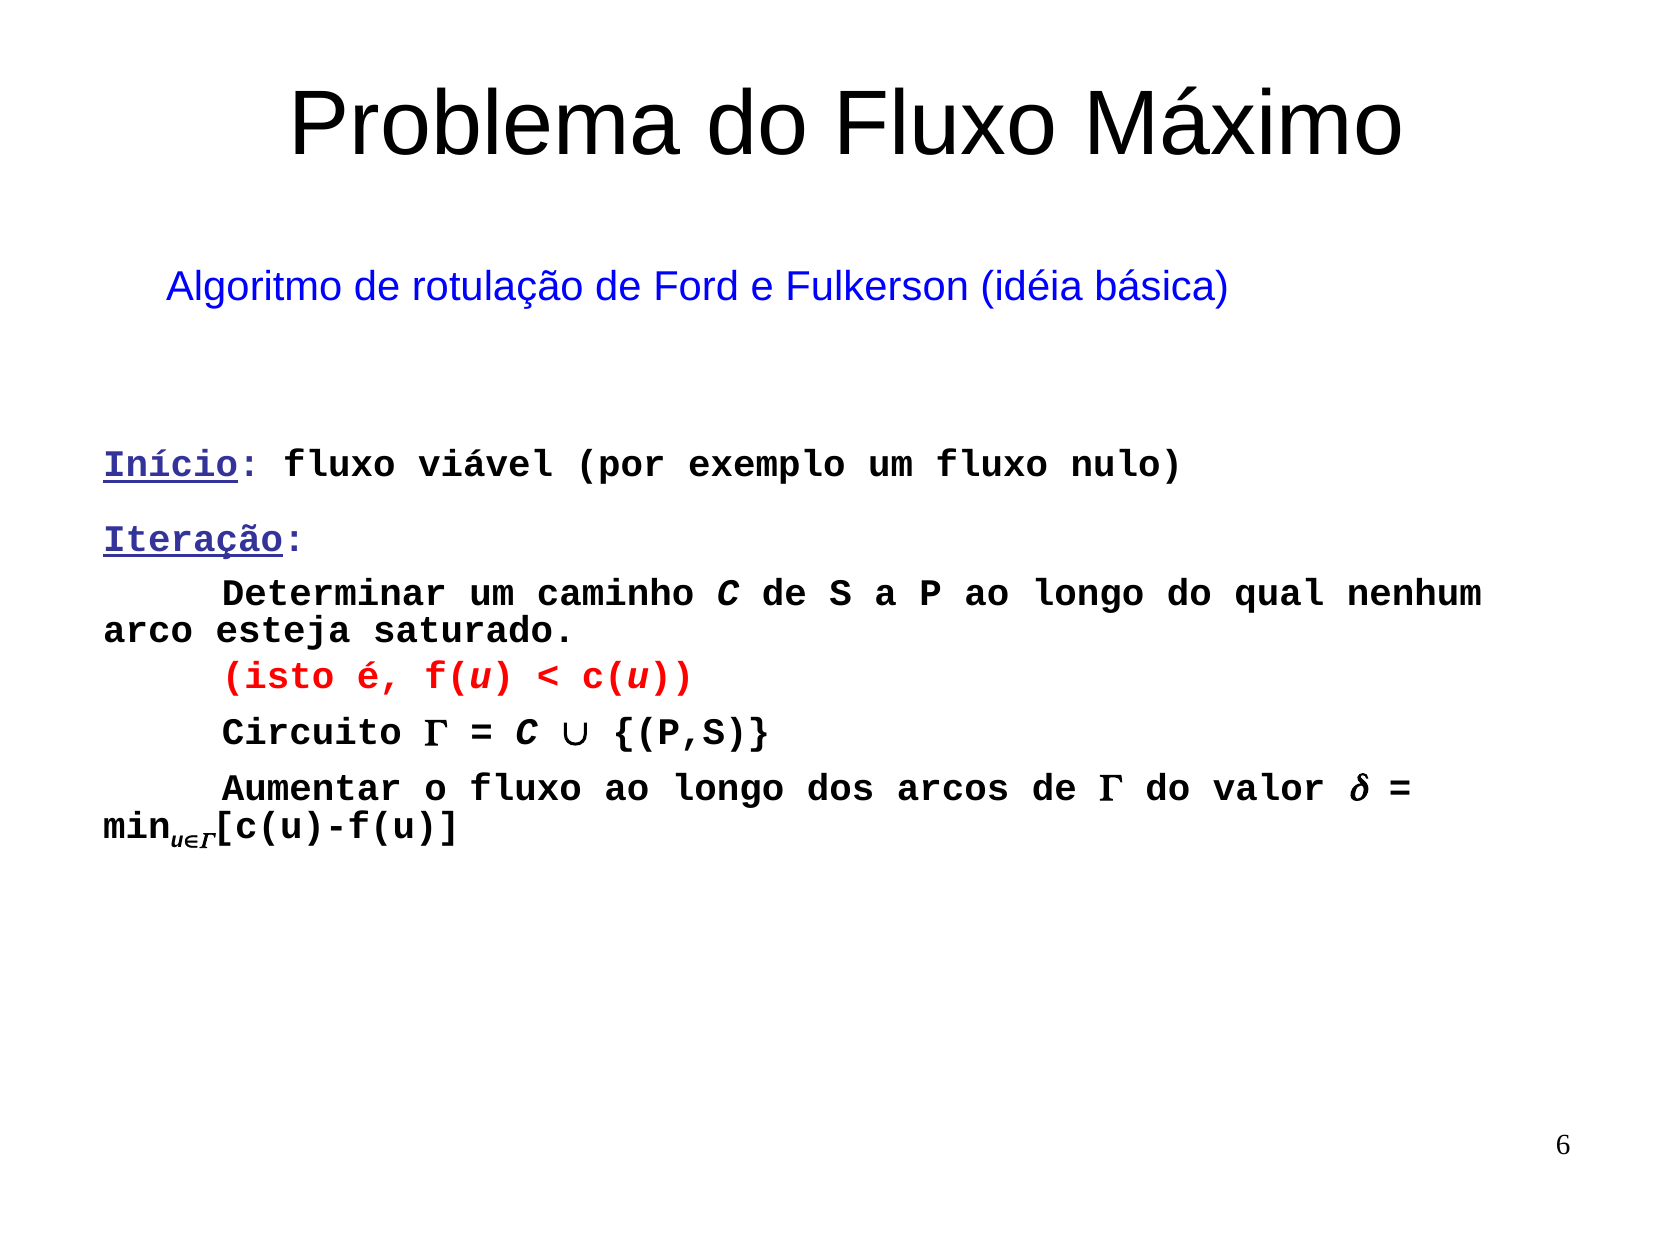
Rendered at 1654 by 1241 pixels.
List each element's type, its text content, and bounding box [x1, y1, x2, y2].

text_box Início: fluxo viável (por exemplo um fluxo nulo)‏ Iteração: Determinar um caminho C de S a P ao longo do qual nenhum arco esteja saturado. (isto é, f(u) < c(u))‏ Circuito  = C  {(P,S)} Aumentar o fluxo ao longo dos arcos de  do valor  = minu[c(u)-f(u)] [88, 427, 1565, 855]
list Algoritmo de rotulação de Ford e Fulkerson (idéia básica)‏ [151, 247, 1420, 345]
title Problema do Fluxo Máximo [261, 0, 1434, 253]
